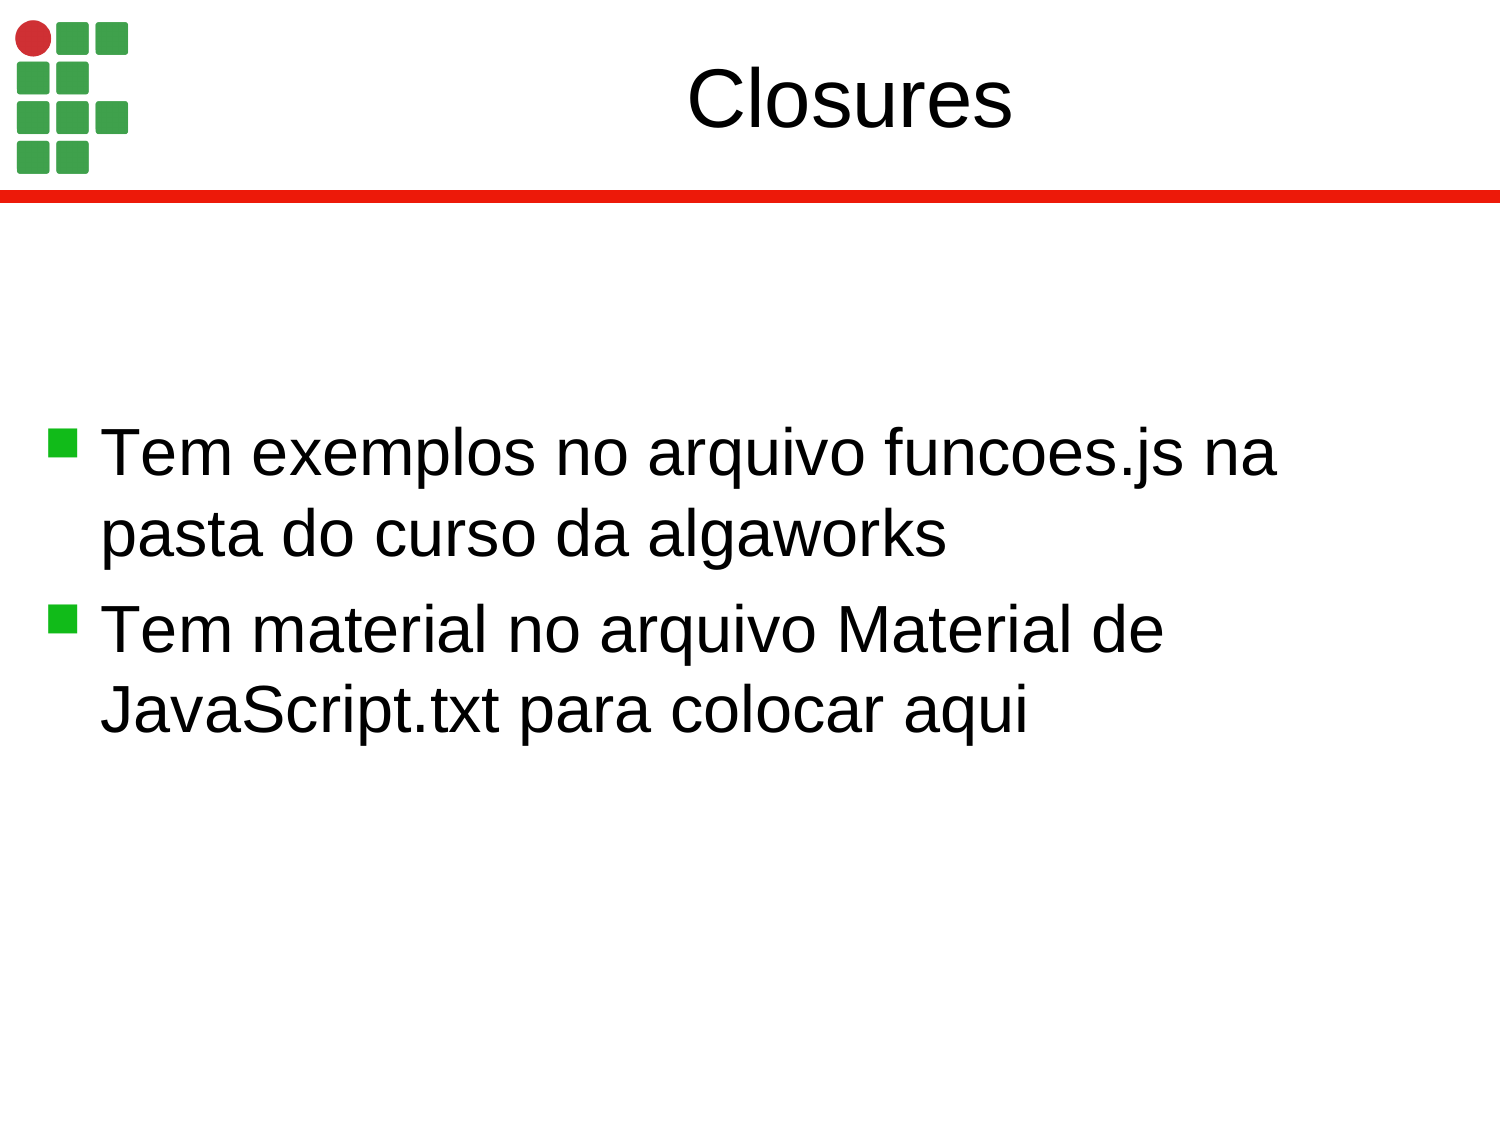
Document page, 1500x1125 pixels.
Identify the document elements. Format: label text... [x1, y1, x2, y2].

list Tem exemplos no arquivo funcoes.js na pasta do curso da algaworks Tem material no arquivo Material de JavaScript.txt para colocar aqui [29, 207, 1471, 1087]
title Closures [230, 0, 1471, 202]
picture [14, 16, 130, 178]
